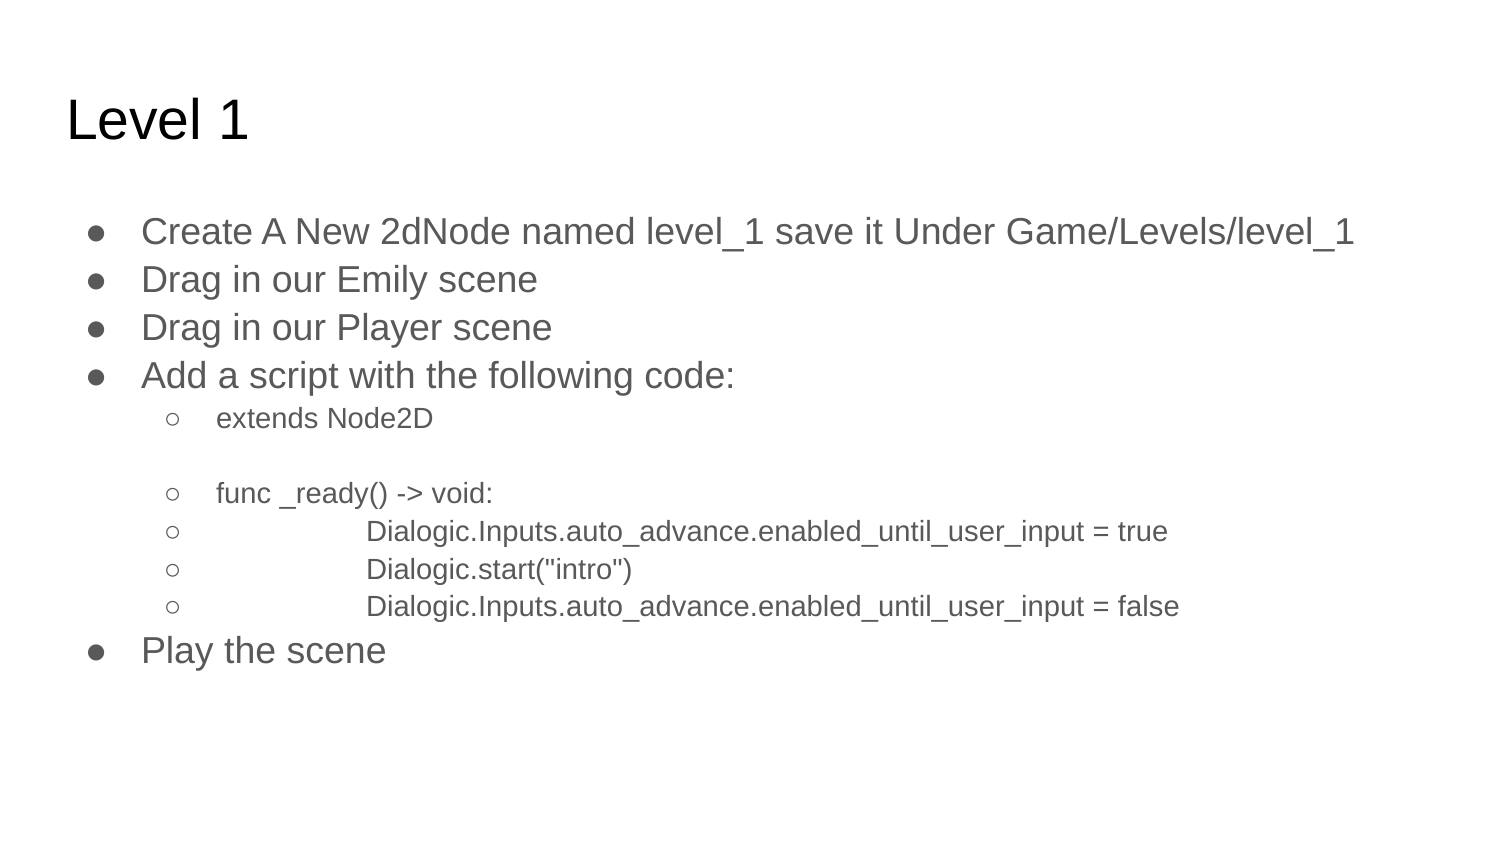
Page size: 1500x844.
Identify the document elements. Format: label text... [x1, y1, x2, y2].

list Create A New 2dNode named level_1 save it Under Game/Levels/level_1 Drag in our Emily scene Drag in our Player scene Add a script with the following code: extends Node2D func _ready() -> void: Dialogic.Inputs.auto_advance.enabled_until_user_input = true Dialogic.start("intro") Dialogic.Inputs.auto_advance.enabled_until_user_input = false Play the scene [51, 189, 1449, 750]
title Level 1 [51, 72, 1449, 167]
